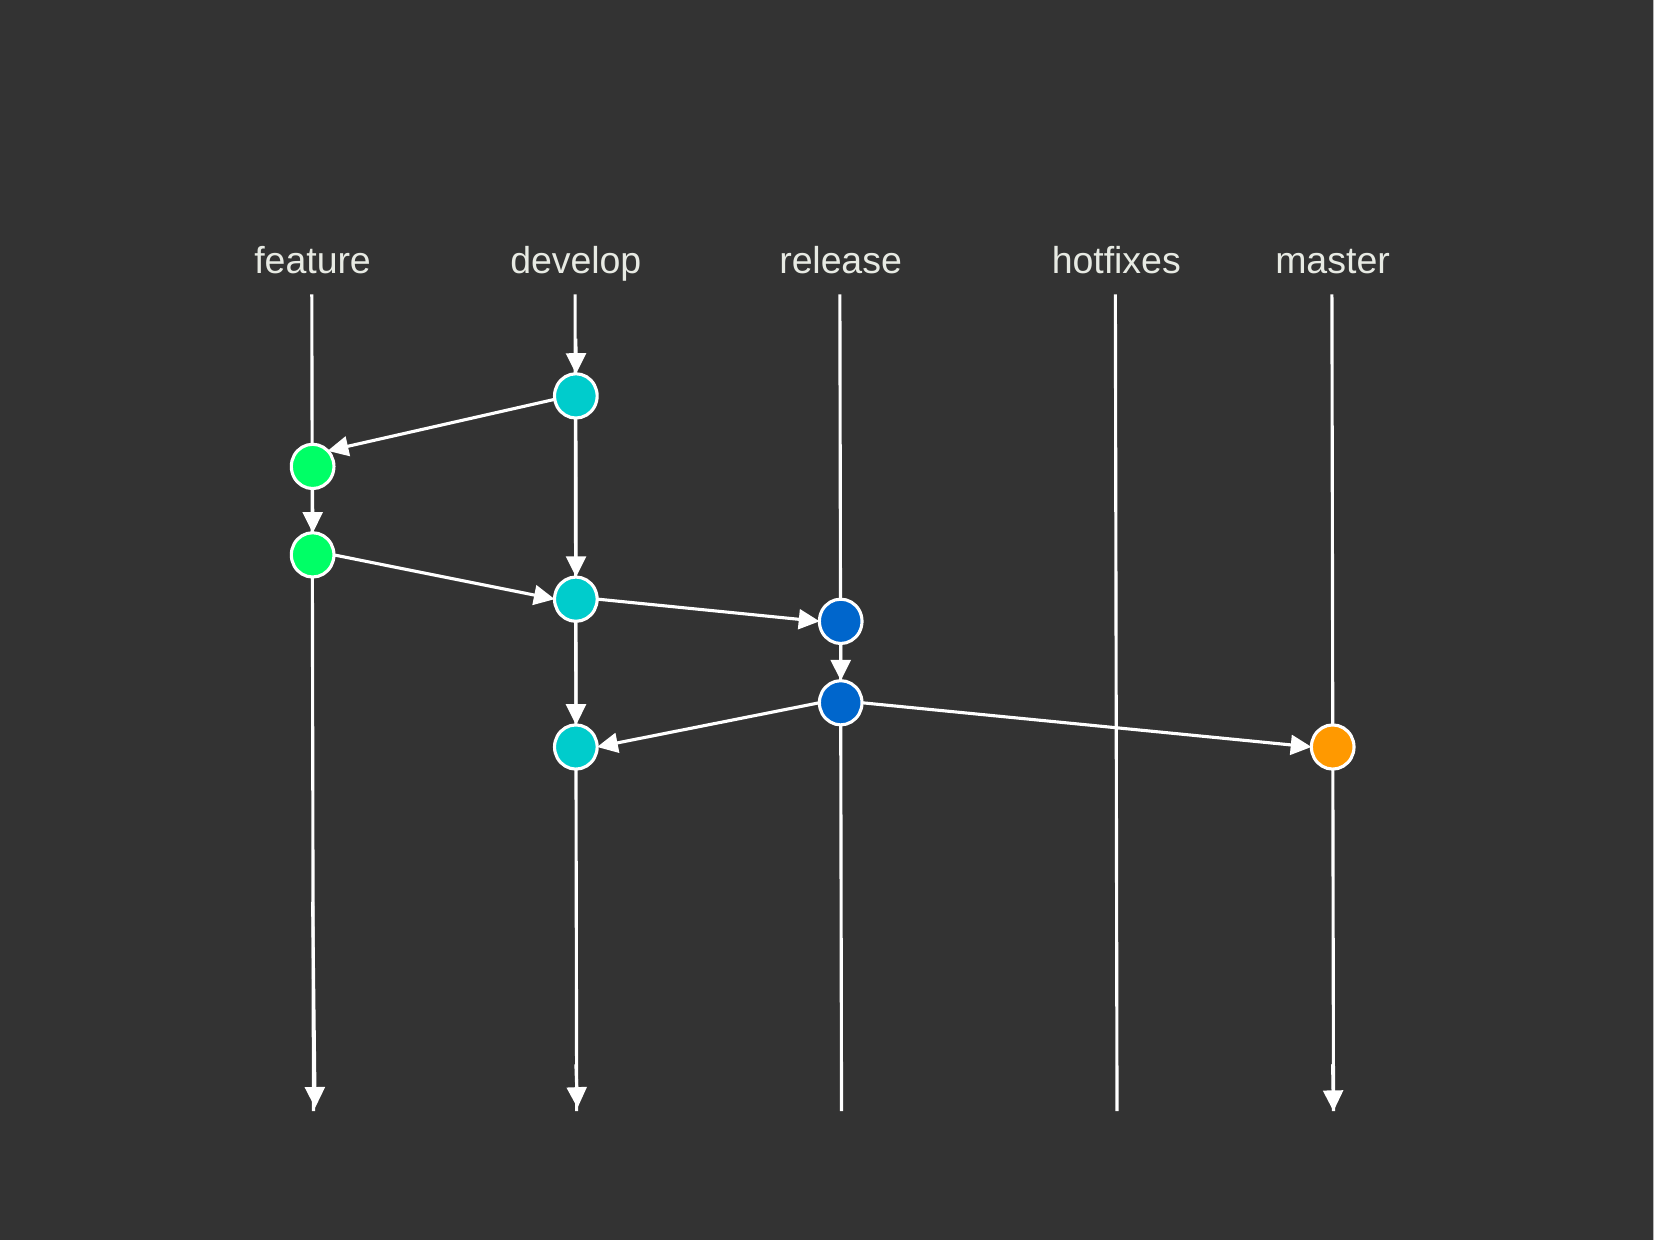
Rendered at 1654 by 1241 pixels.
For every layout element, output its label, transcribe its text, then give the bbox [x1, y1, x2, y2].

text_box [819, 599, 863, 644]
text_box [1311, 724, 1355, 770]
text_box hotfixes [1008, 220, 1224, 295]
text_box feature [204, 220, 421, 295]
text_box master [1224, 220, 1441, 295]
text_box release [732, 220, 949, 295]
text_box [554, 373, 598, 418]
text_box [291, 444, 334, 489]
text_box [291, 532, 334, 578]
text_box [819, 680, 862, 725]
text_box [554, 577, 598, 622]
text_box develop [467, 220, 685, 295]
text_box [554, 725, 598, 770]
